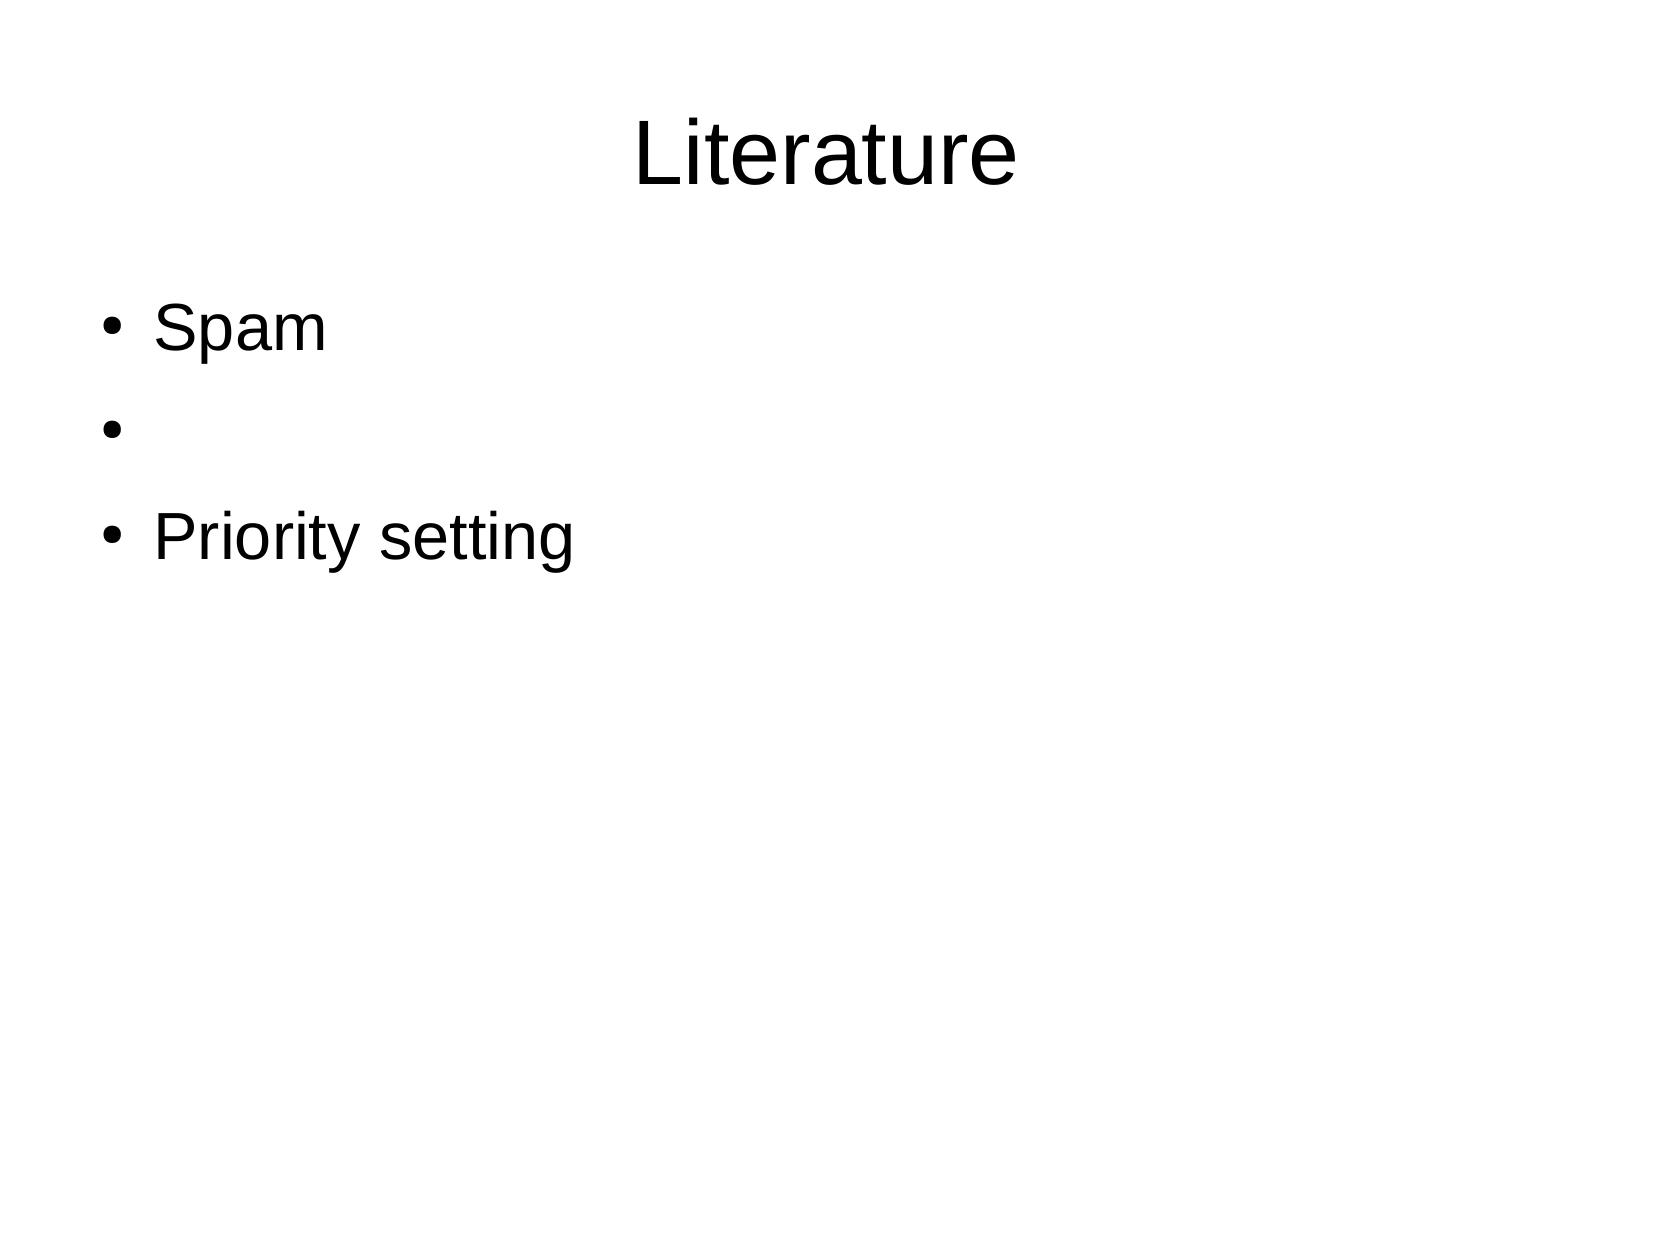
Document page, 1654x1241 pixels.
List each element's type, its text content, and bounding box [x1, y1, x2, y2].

list Spam Priority setting [82, 290, 1571, 1010]
title Literature [82, 49, 1571, 257]
